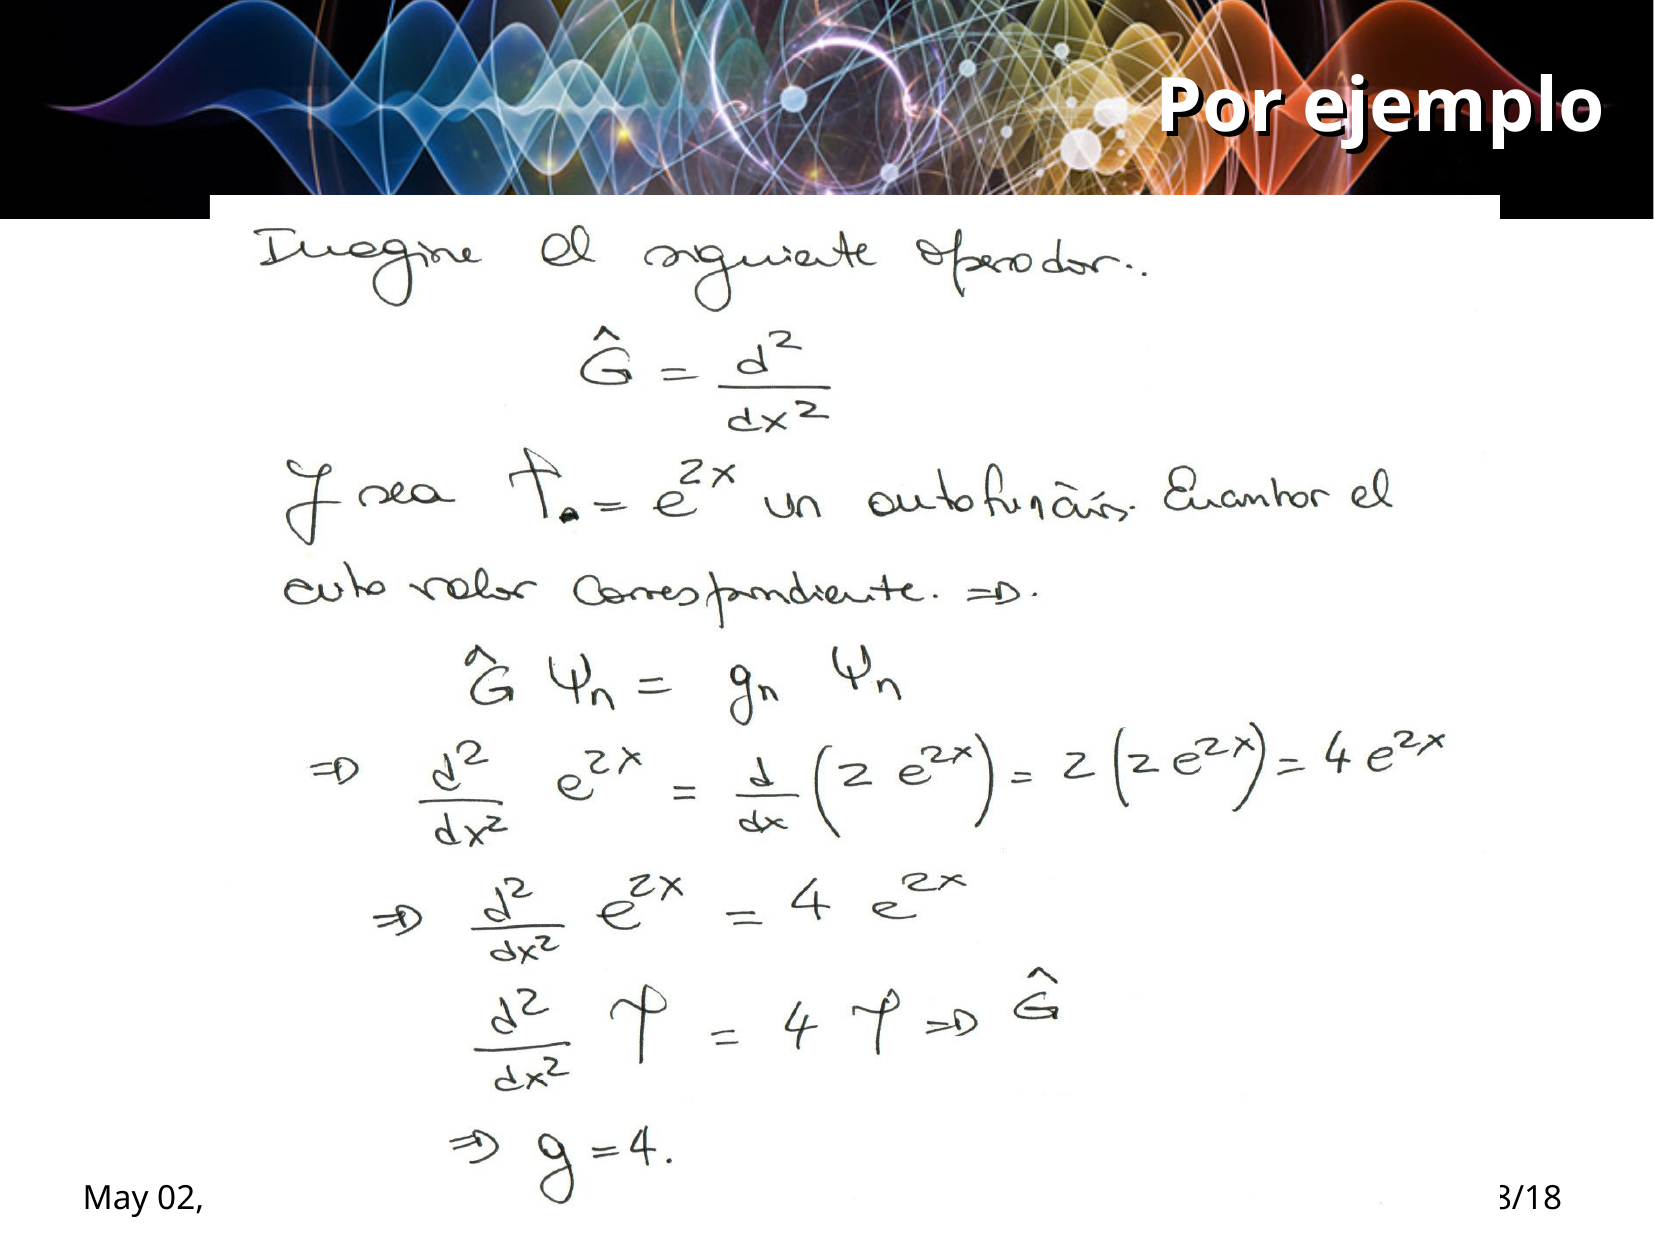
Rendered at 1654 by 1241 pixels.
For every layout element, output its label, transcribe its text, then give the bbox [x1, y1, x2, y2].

picture [0, 0, 1654, 1229]
title Por ejemplo [45, 15, 1606, 191]
